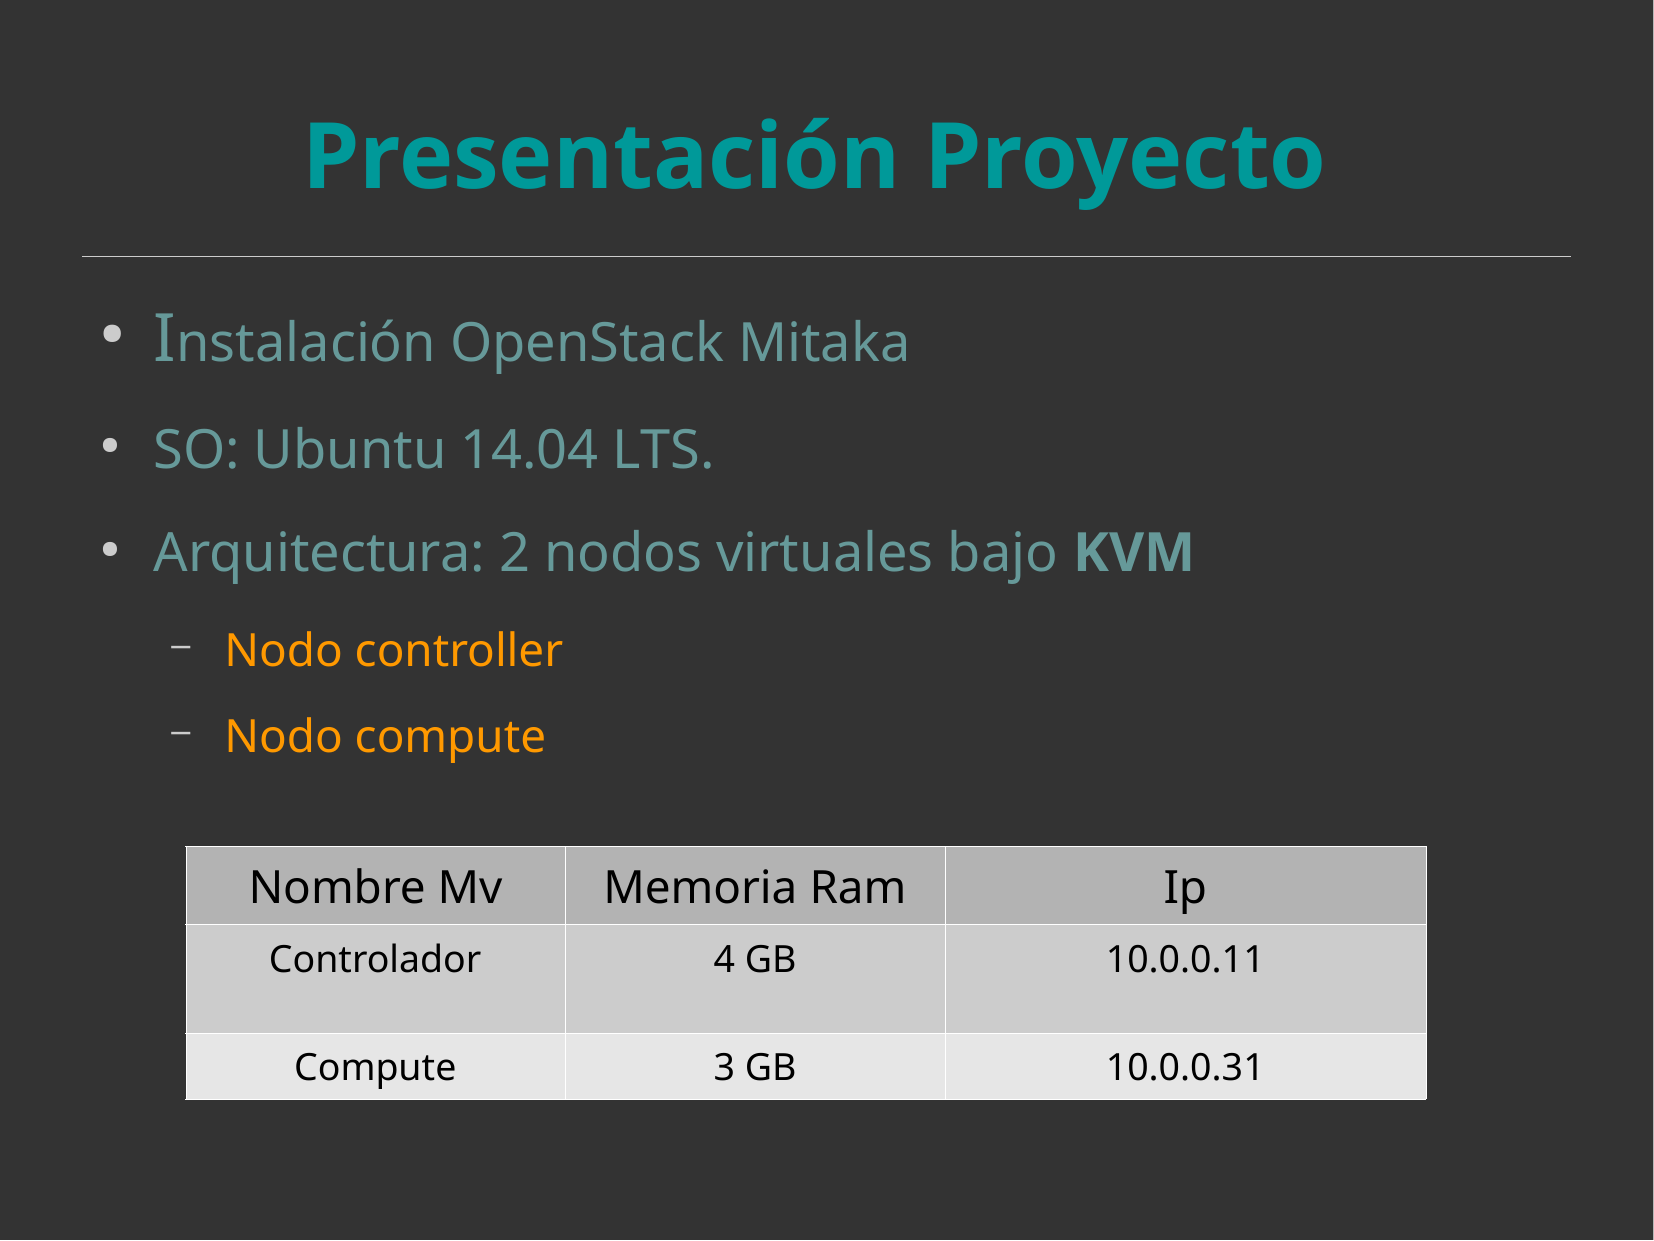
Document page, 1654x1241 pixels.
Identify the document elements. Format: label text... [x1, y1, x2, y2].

table_header Nombre Mv [187, 847, 565, 924]
table_cell 10.0.0.31 [946, 1034, 1426, 1099]
table_header Ip [946, 847, 1426, 924]
table_header Memoria Ram [566, 847, 945, 924]
table_cell 10.0.0.11 [946, 925, 1426, 1033]
table_cell Controlador [187, 925, 565, 1033]
list Instalación OpenStack Mitaka SO: Ubuntu 14.04 LTS. Arquitectura: 2 nodos virtuales bajo KVM Nodo controller Nodo compute [82, 290, 1571, 1010]
table_cell Compute [187, 1034, 565, 1099]
title Presentación Proyecto [82, 49, 1571, 257]
table_cell 4 GB [566, 925, 945, 1033]
table_cell 3 GB [566, 1034, 945, 1099]
